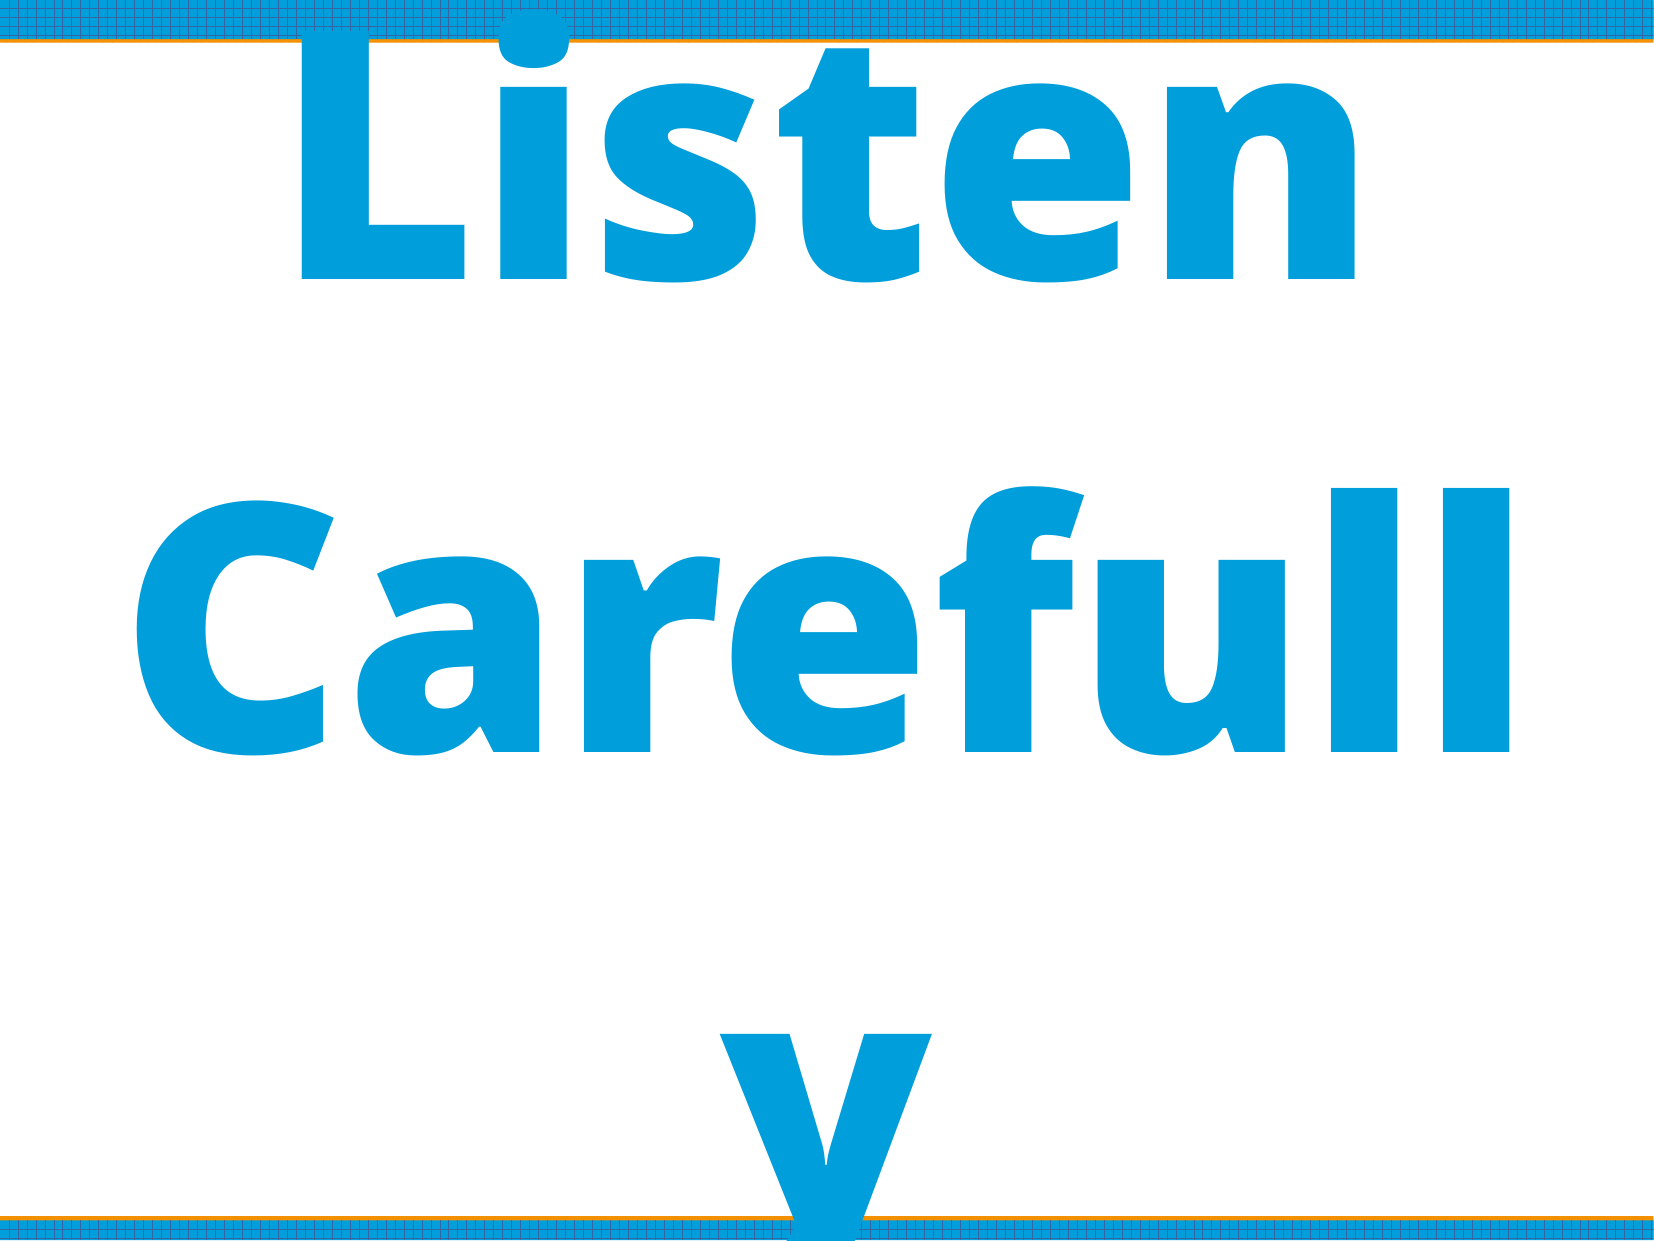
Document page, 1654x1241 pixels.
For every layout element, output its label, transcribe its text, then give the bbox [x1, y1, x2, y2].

subtitle Listen Carefully [82, 137, 1571, 1098]
